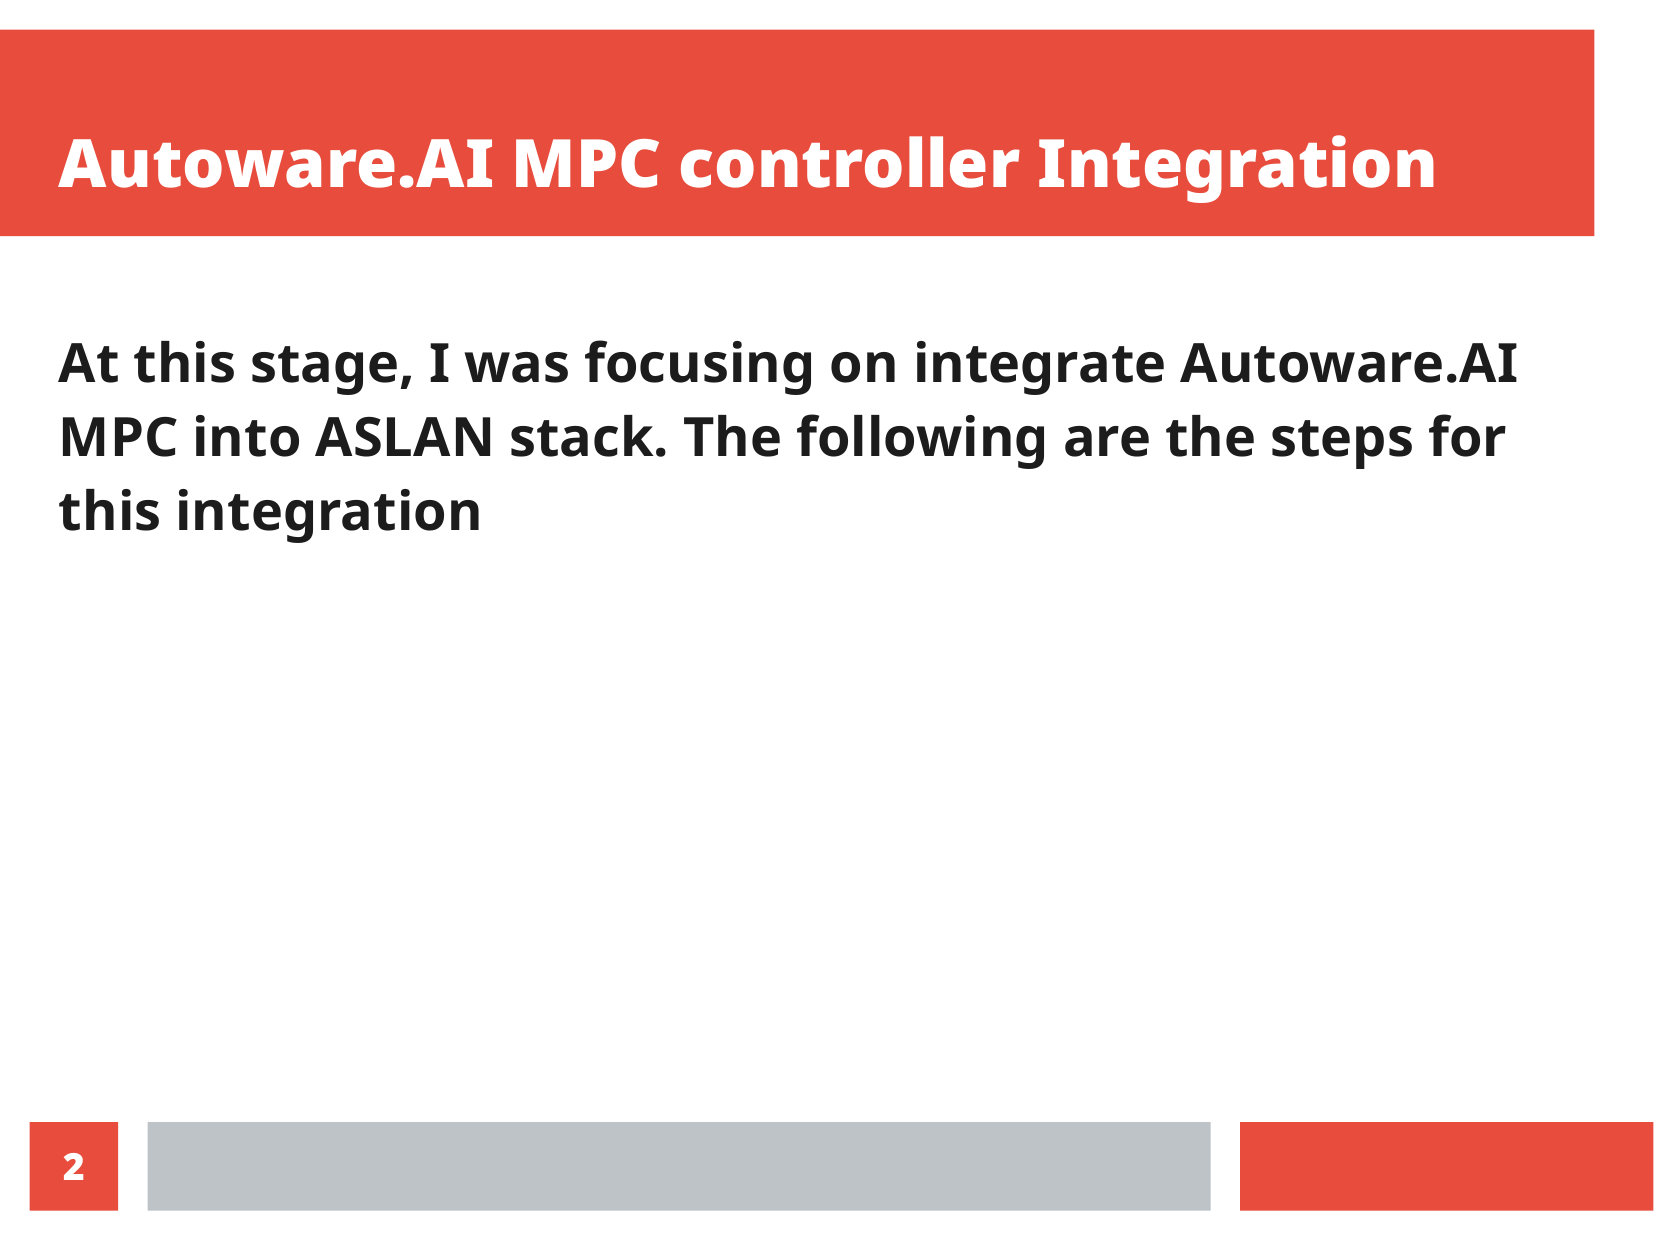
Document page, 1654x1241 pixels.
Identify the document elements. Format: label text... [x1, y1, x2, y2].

title Autoware.AI MPC controller Integration [59, 59, 1595, 207]
list At this stage, I was focusing on integrate Autoware.AI MPC into ASLAN stack. The following are the steps for this integration [59, 324, 1565, 1093]
